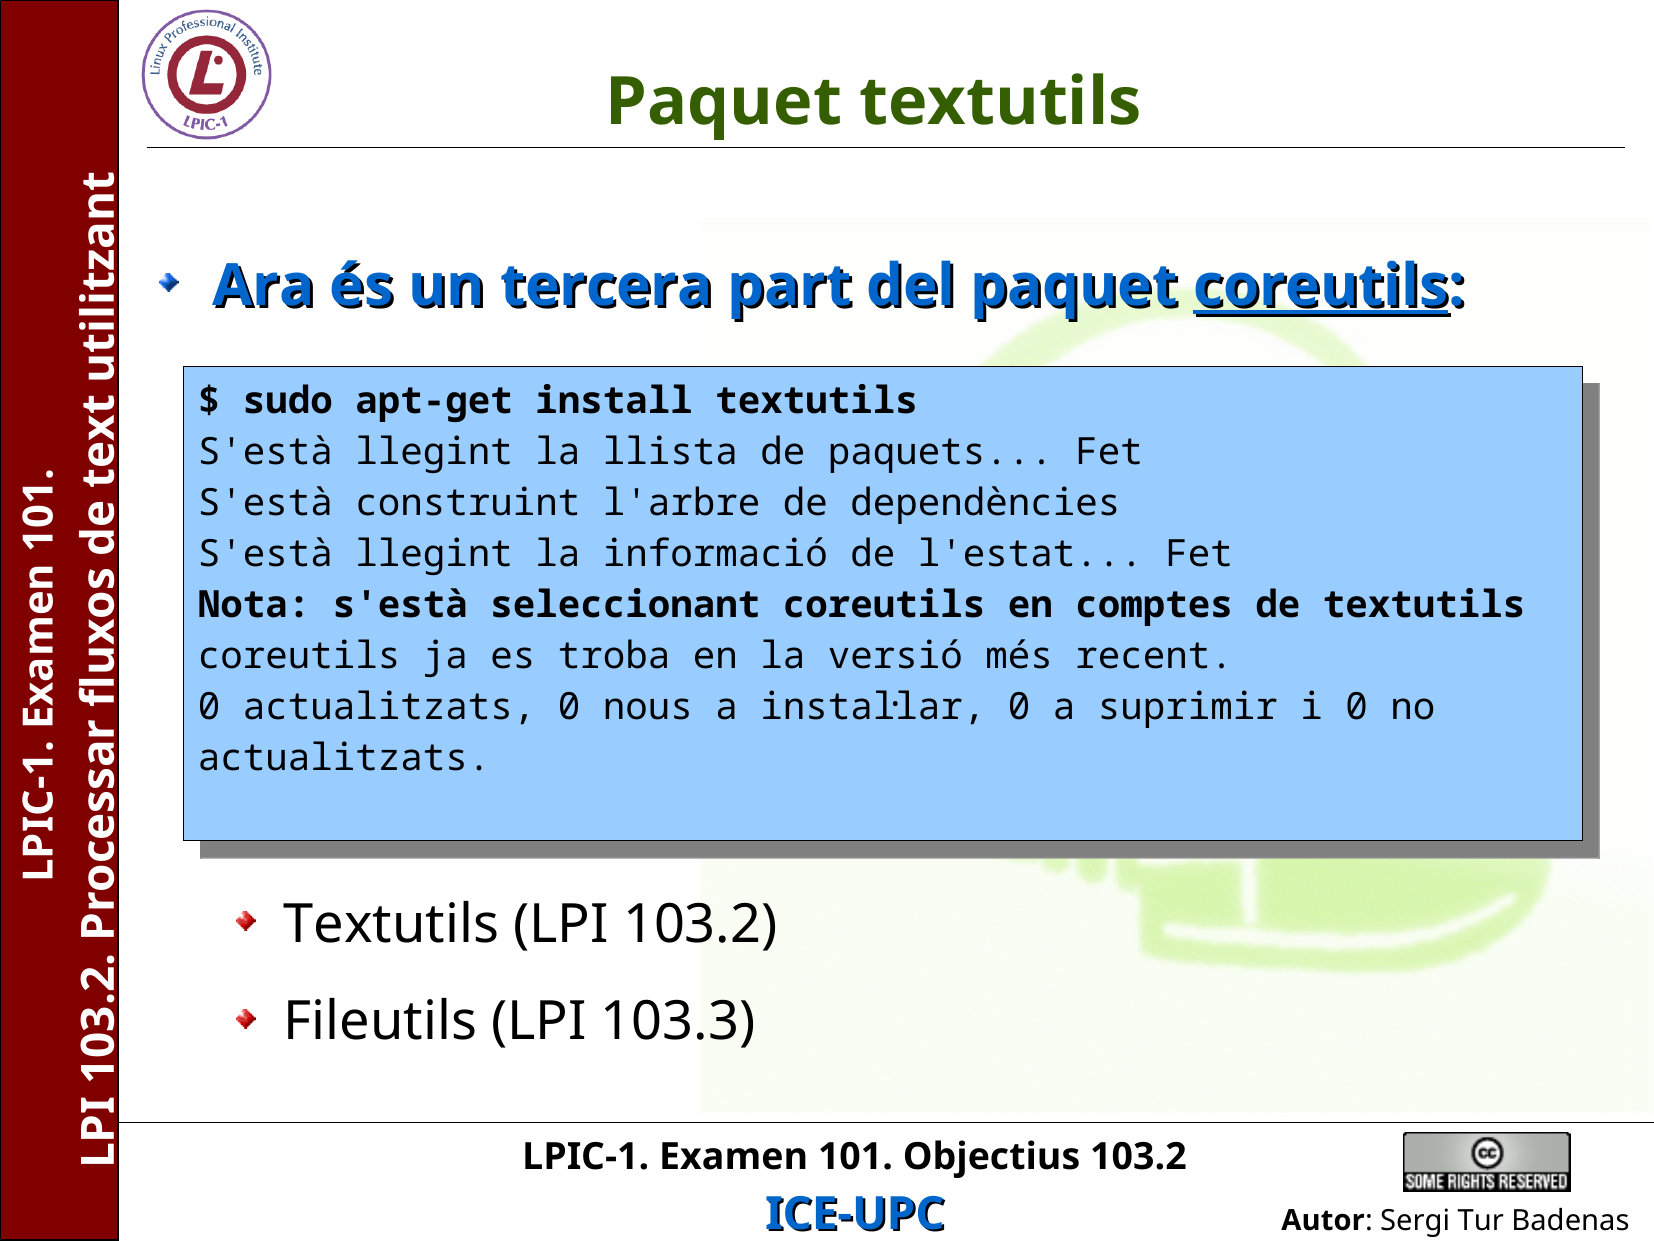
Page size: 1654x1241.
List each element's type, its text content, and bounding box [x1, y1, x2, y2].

picture [135, 5, 277, 55]
title Paquet textutils [129, 55, 1619, 142]
picture [700, 217, 1654, 1113]
text_box $ sudo apt-get install textutils S'està llegint la llista de paquets... Fet S'està construint l'arbre de dependències S'està llegint la informació de l'estat... Fet Nota: s'està seleccionant coreutils en comptes de textutils coreutils ja es troba en la versió més recent. 0 actualitzats, 0 nous a instal·lar, 0 a suprimir i 0 no actualitzats. [183, 366, 1583, 719]
list Ara és un tercera part del paquet coreutils: Shellutils ( LPI 103.1) Textutils (LPI 103.2) Fileutils (LPI 103.3) [141, 242, 1630, 1222]
